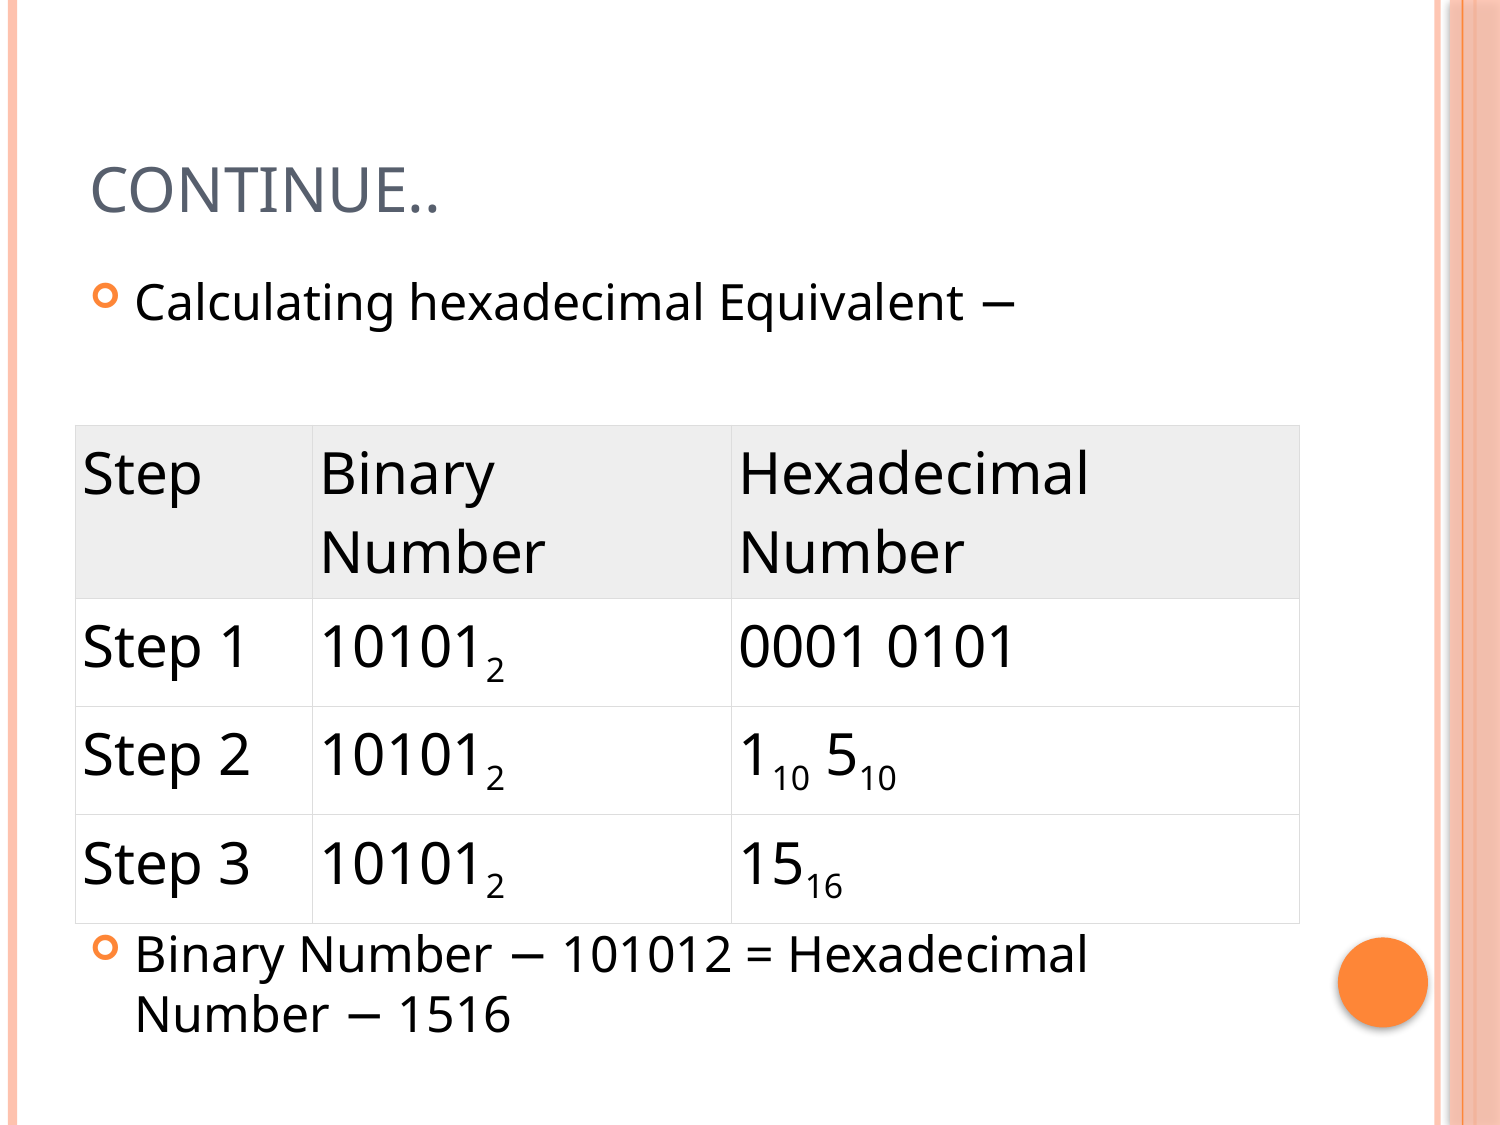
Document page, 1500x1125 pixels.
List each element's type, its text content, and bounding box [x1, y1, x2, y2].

table_cell 101012 [313, 707, 731, 814]
table_cell Step 3 [76, 815, 312, 923]
list Calculating hexadecimal Equivalent − Binary Number − 101012 = Hexadecimal Number − 1516 [75, 924, 1300, 1062]
title Continue.. [75, 45, 1300, 233]
table_cell 0001 0101 [732, 599, 1299, 706]
table_header Step [76, 426, 312, 598]
table_cell 101012 [313, 815, 731, 923]
table_cell Step 2 [76, 707, 312, 814]
table_cell 1516 [732, 815, 1299, 923]
list Calculating hexadecimal Equivalent − Binary Number − 101012 = Hexadecimal Number − 1516 [75, 262, 1300, 425]
table_header Binary Number [313, 426, 731, 598]
table_header Hexadecimal Number [732, 426, 1299, 598]
table_cell Step 1 [76, 599, 312, 706]
table_cell 101012 [313, 599, 731, 706]
table_cell 110 510 [732, 707, 1299, 814]
